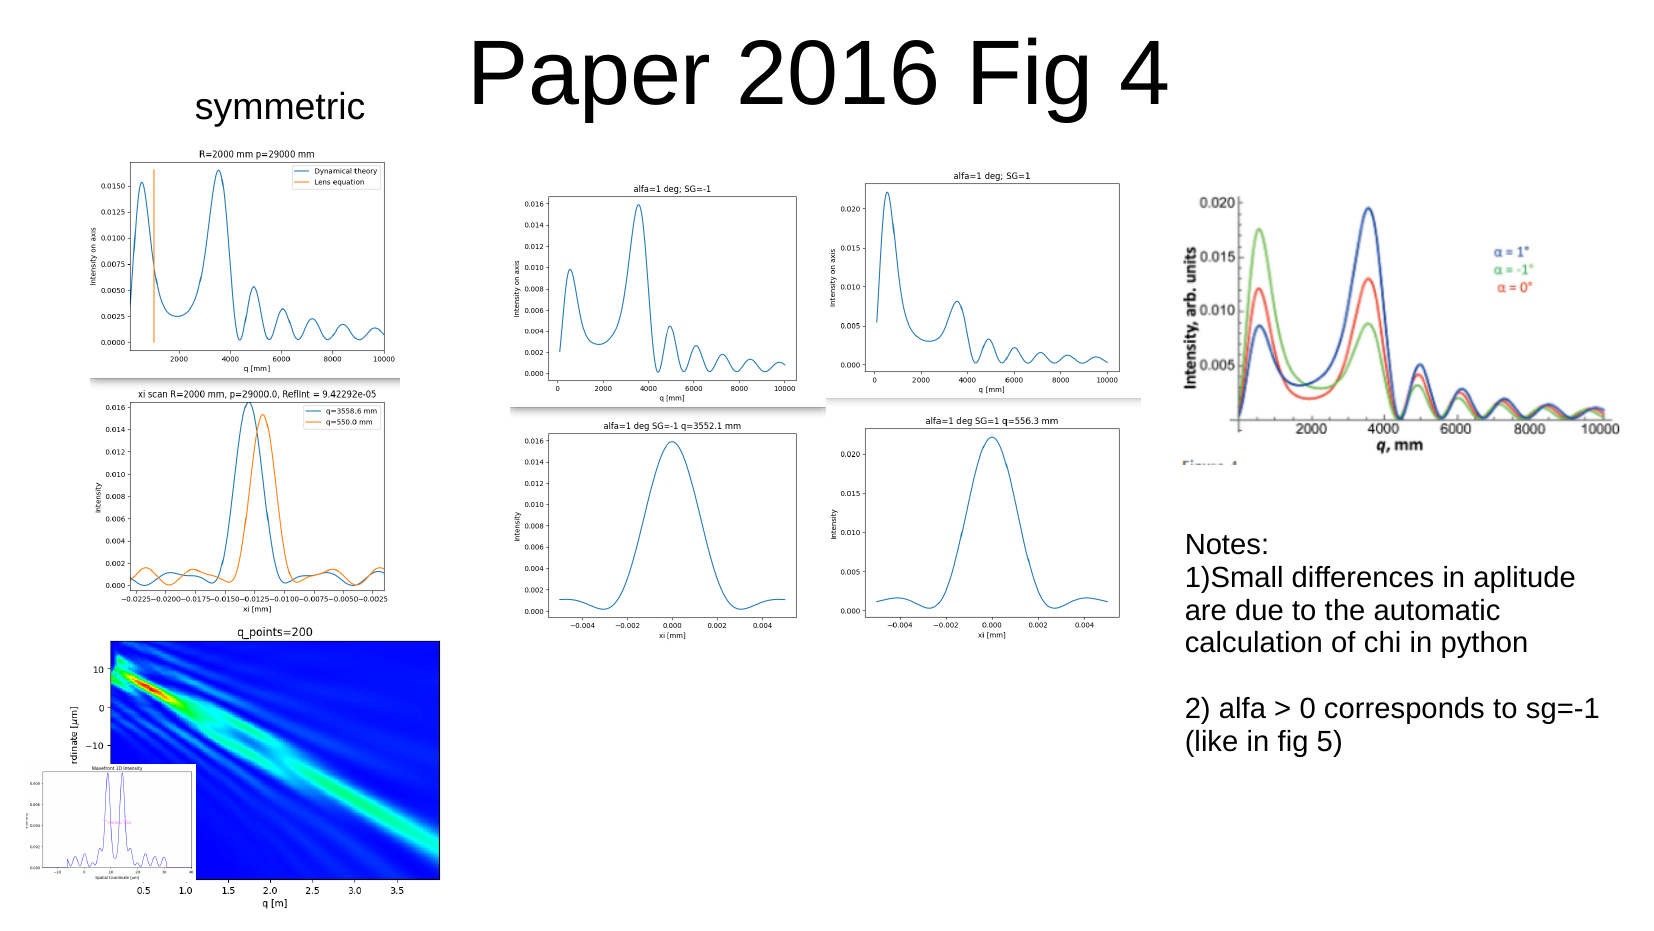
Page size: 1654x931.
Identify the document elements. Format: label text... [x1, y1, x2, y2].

text_box Notes: 1)Small differences in aplitude are due to the automatic calculation of chi in python 2) alfa > 0 corresponds to sg=-1 (like in fig 5) [1170, 520, 1636, 766]
title Paper 2016 Fig 4 [75, 0, 1564, 151]
picture [510, 164, 1141, 644]
picture [26, 134, 444, 910]
picture [1155, 164, 1640, 466]
text_box symmetric [180, 78, 381, 136]
